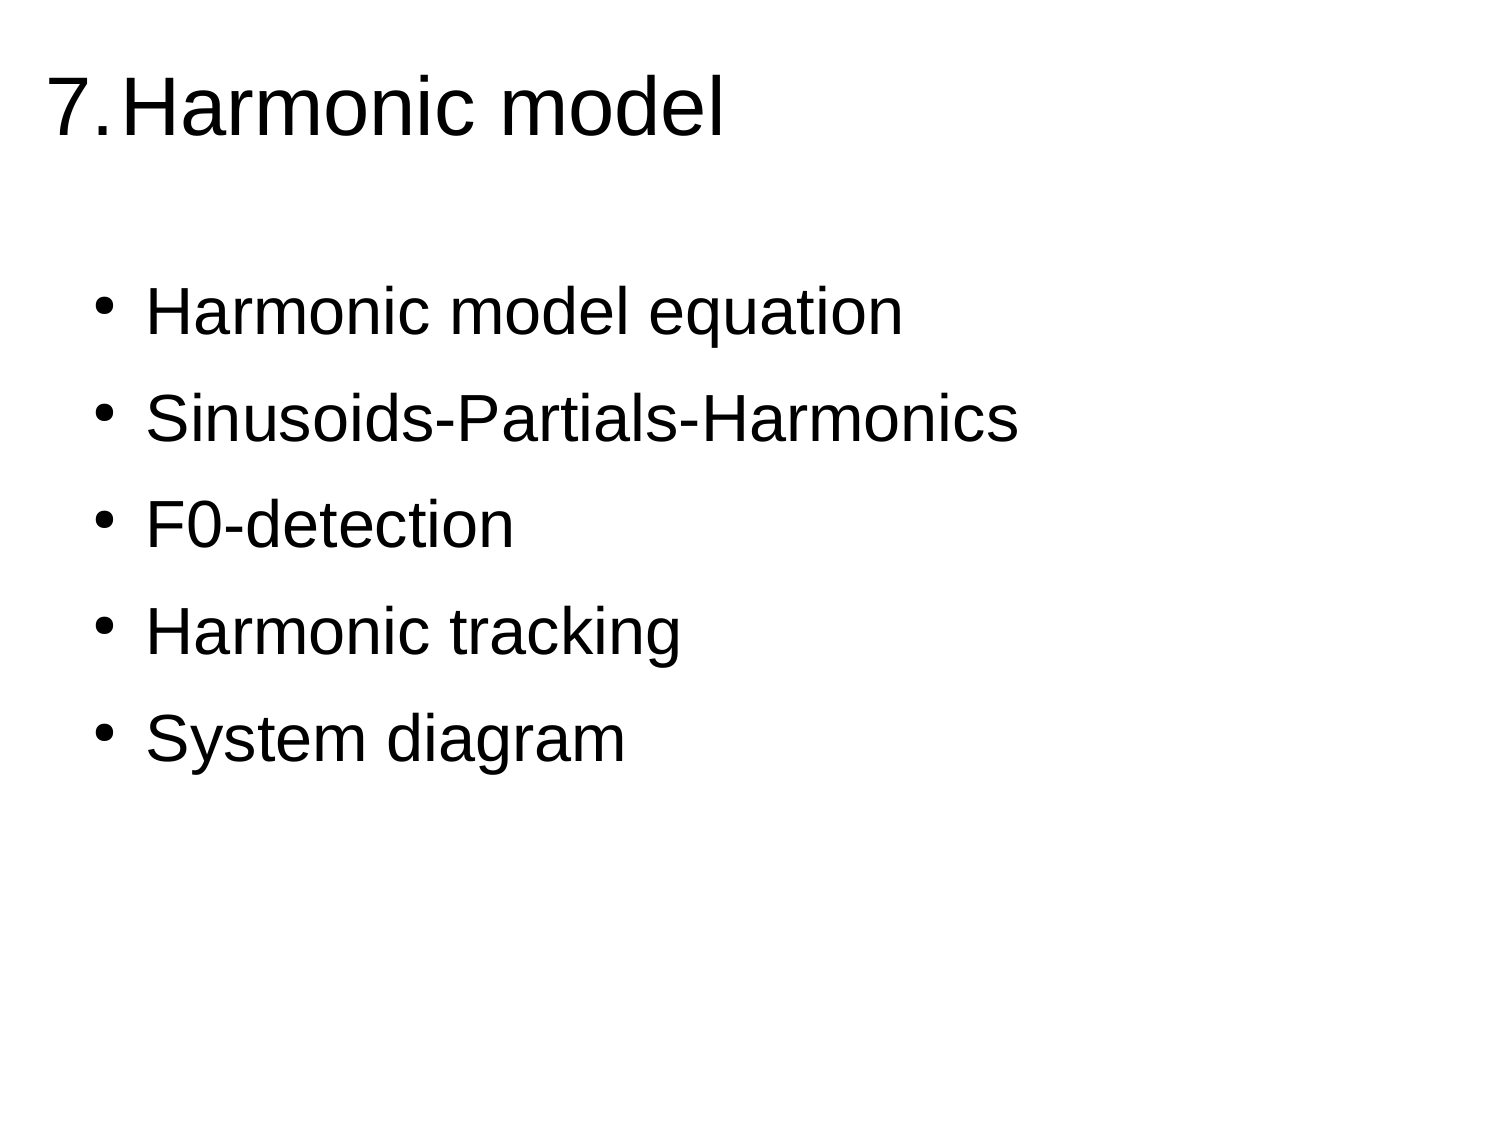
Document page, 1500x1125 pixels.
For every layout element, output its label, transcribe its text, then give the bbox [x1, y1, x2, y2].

list Harmonic model equation Sinusoids-Partials-Harmonics F0-detection Harmonic tracking System diagram [75, 263, 1425, 1006]
title 7. Harmonic model [45, 13, 1396, 201]
